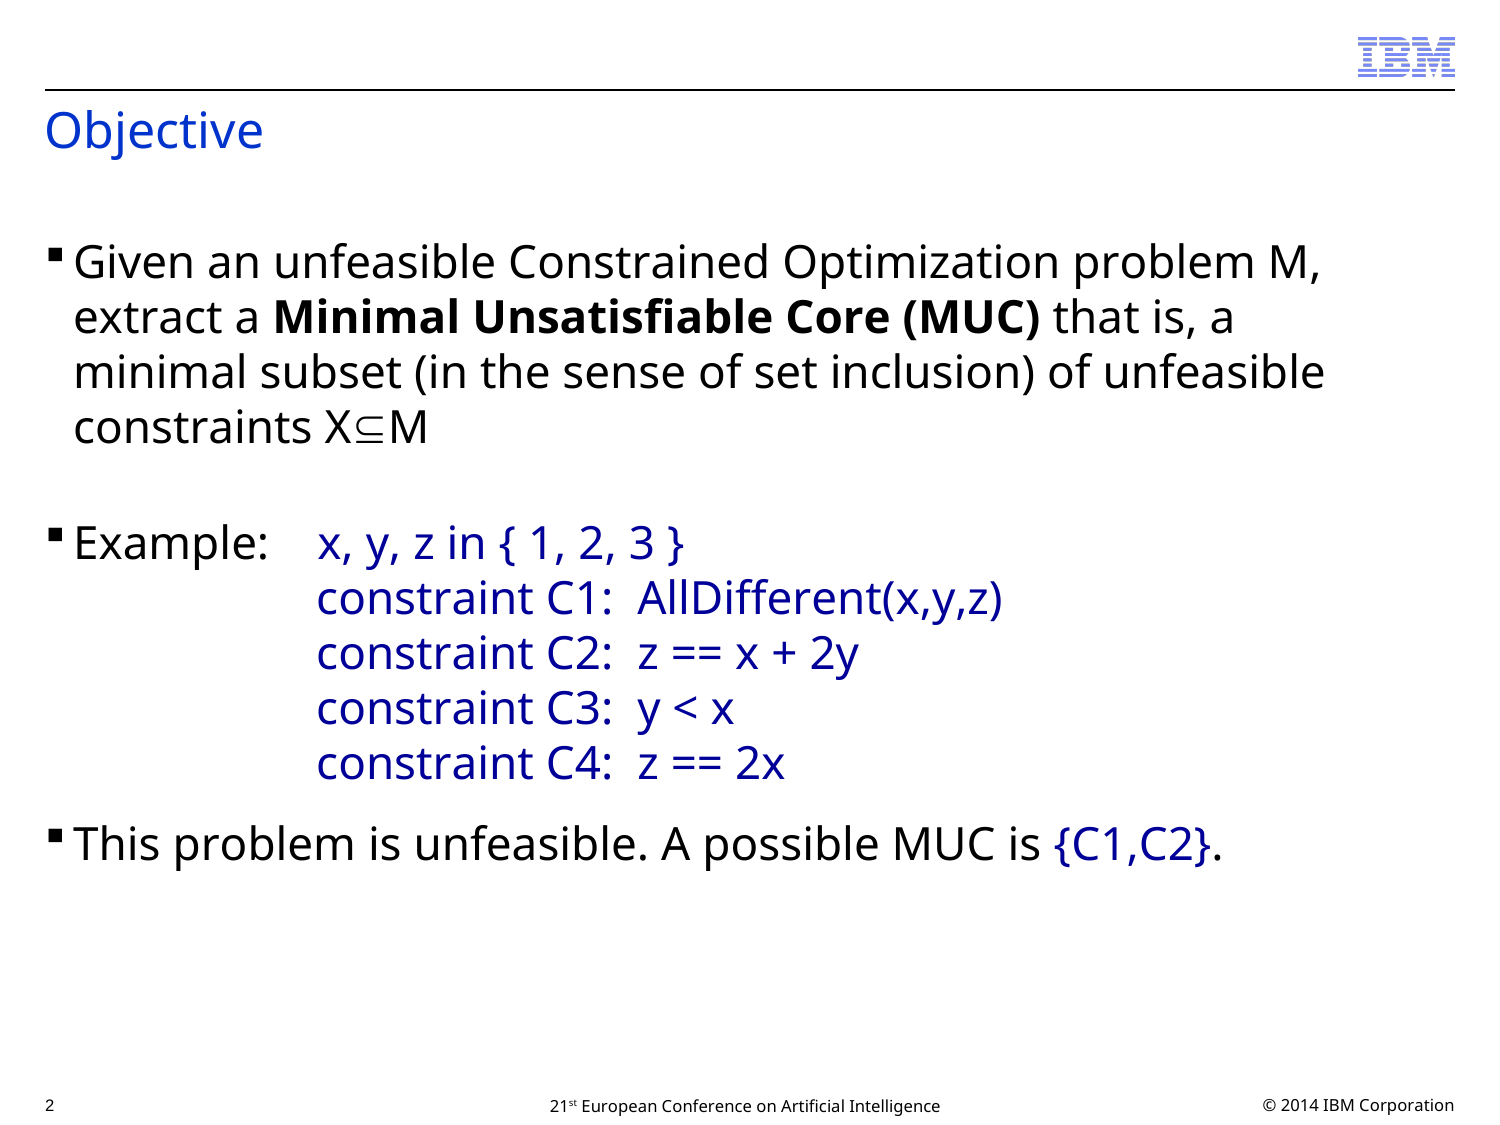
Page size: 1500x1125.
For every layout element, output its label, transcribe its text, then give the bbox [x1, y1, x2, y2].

title Objective [29, 97, 1500, 203]
picture [1358, 37, 1455, 77]
list Given an unfeasible Constrained Optimization problem M, extract a Minimal Unsatisfiable Core (MUC) that is, a minimal subset (in the sense of set inclusion) of unfeasible constraints XM Example: x, y, z in { 1, 2, 3 } constraint C1: AllDifferent(x,y,z) constraint C2: z == x + 2y constraint C3: y < x constraint C4: z == 2x This problem is unfeasible. A possible MUC is {C1,C2}. [29, 224, 1426, 1066]
